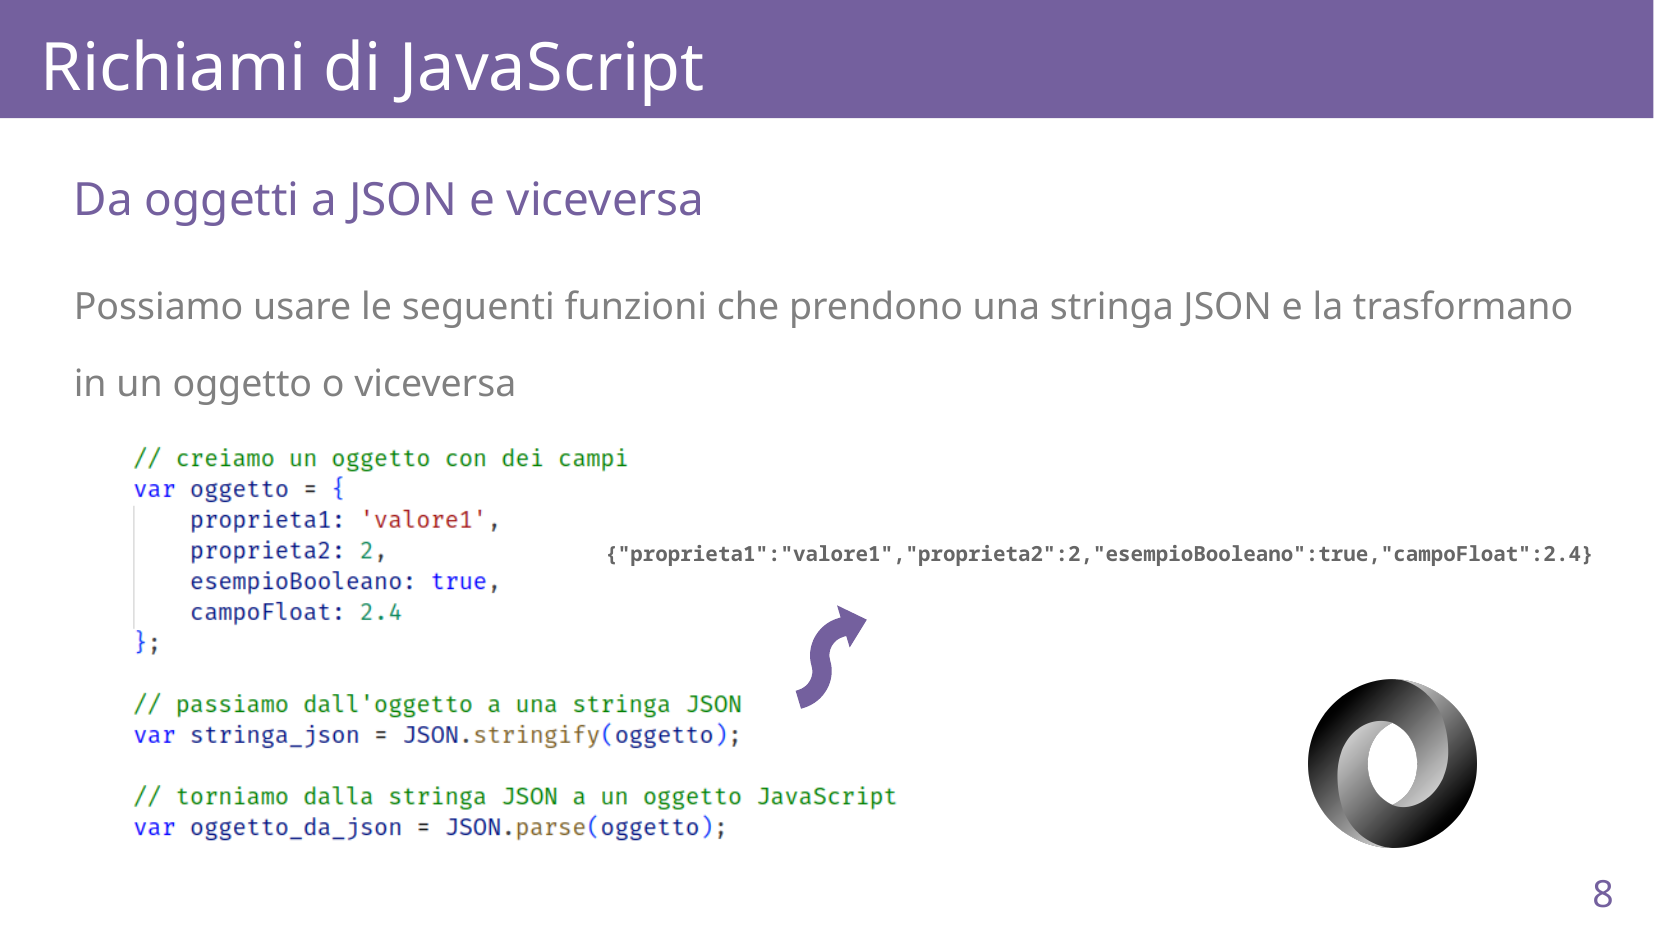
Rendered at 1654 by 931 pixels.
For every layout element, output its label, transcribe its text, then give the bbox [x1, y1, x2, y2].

text_box [795, 605, 867, 709]
text_box <numero> [1510, 860, 1654, 931]
text_box Richiami di JavaScript [25, 11, 942, 107]
text_box Da oggetti a JSON e viceversa [59, 158, 1107, 229]
picture [1308, 679, 1477, 848]
text_box {"proprieta1":"valore1","proprieta2":2,"esempioBooleano":true,"campoFloat":2.4} [590, 531, 1625, 597]
picture [118, 442, 913, 857]
text_box [0, 0, 1654, 119]
text_box Possiamo usare le seguenti funzioni che prendono una stringa JSON e la trasformano in un oggetto o viceversa [59, 246, 1599, 443]
